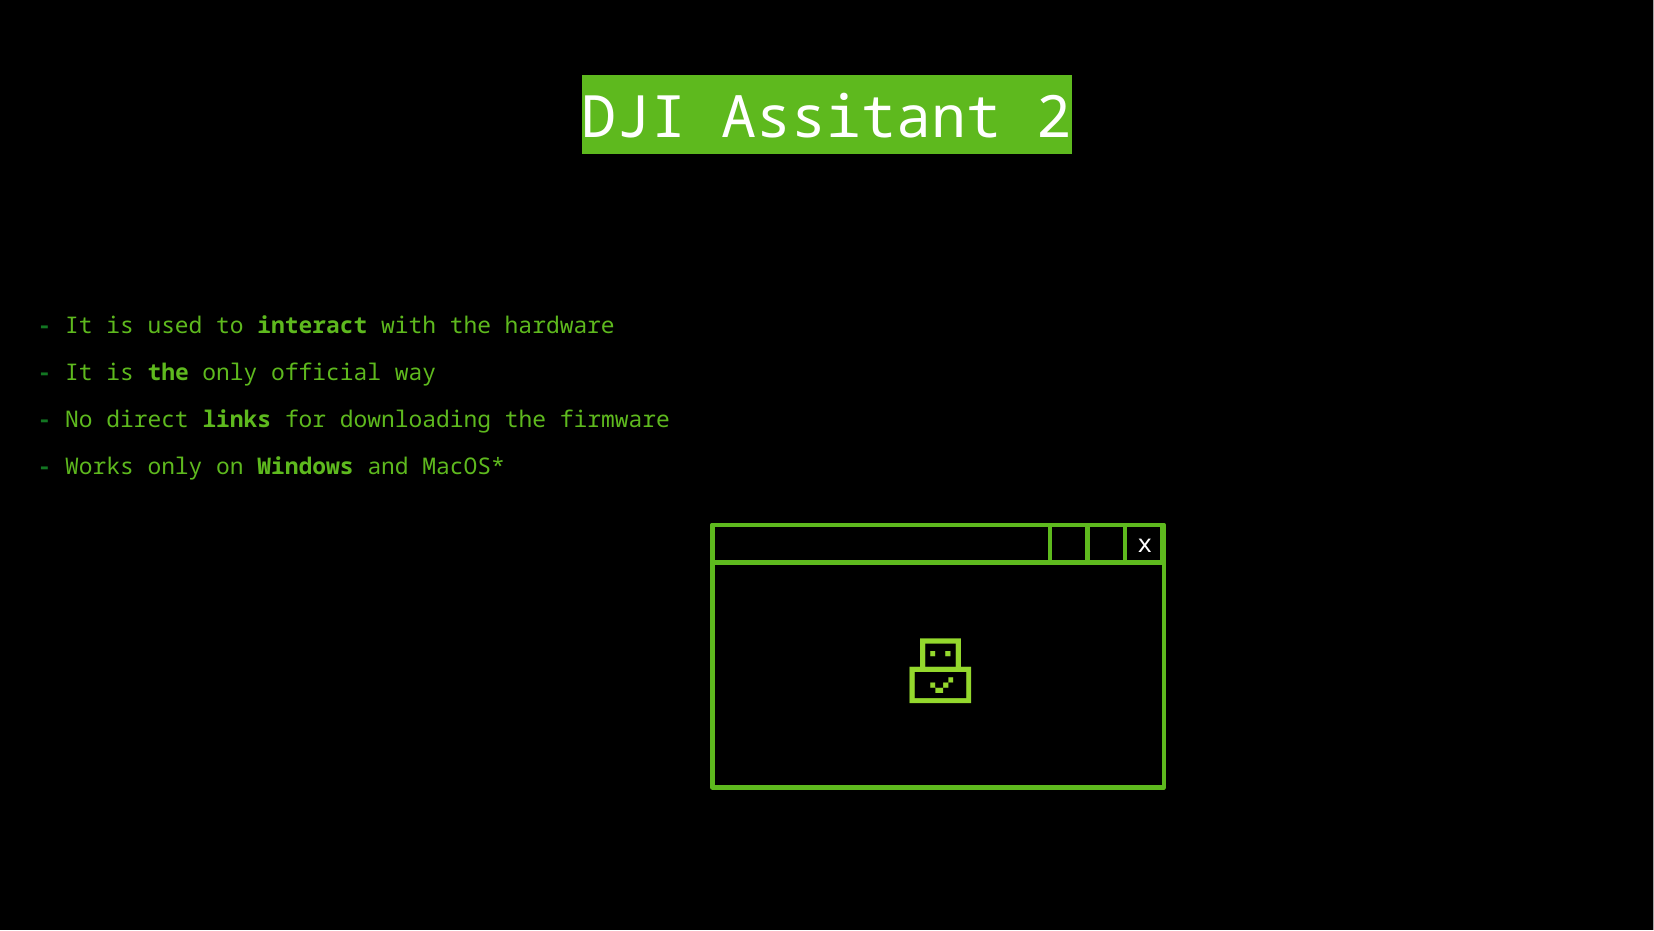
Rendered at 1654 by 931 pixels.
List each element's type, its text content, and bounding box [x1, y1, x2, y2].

text_box - It is used to interact with the hardware - It is the only official way - No direct links for downloading the firmware - Works only on Windows and MacOS* [37, 262, 1613, 826]
text_box x [1117, 522, 1173, 563]
picture [899, 630, 981, 713]
title DJI Assitant 2 [82, 37, 1571, 193]
